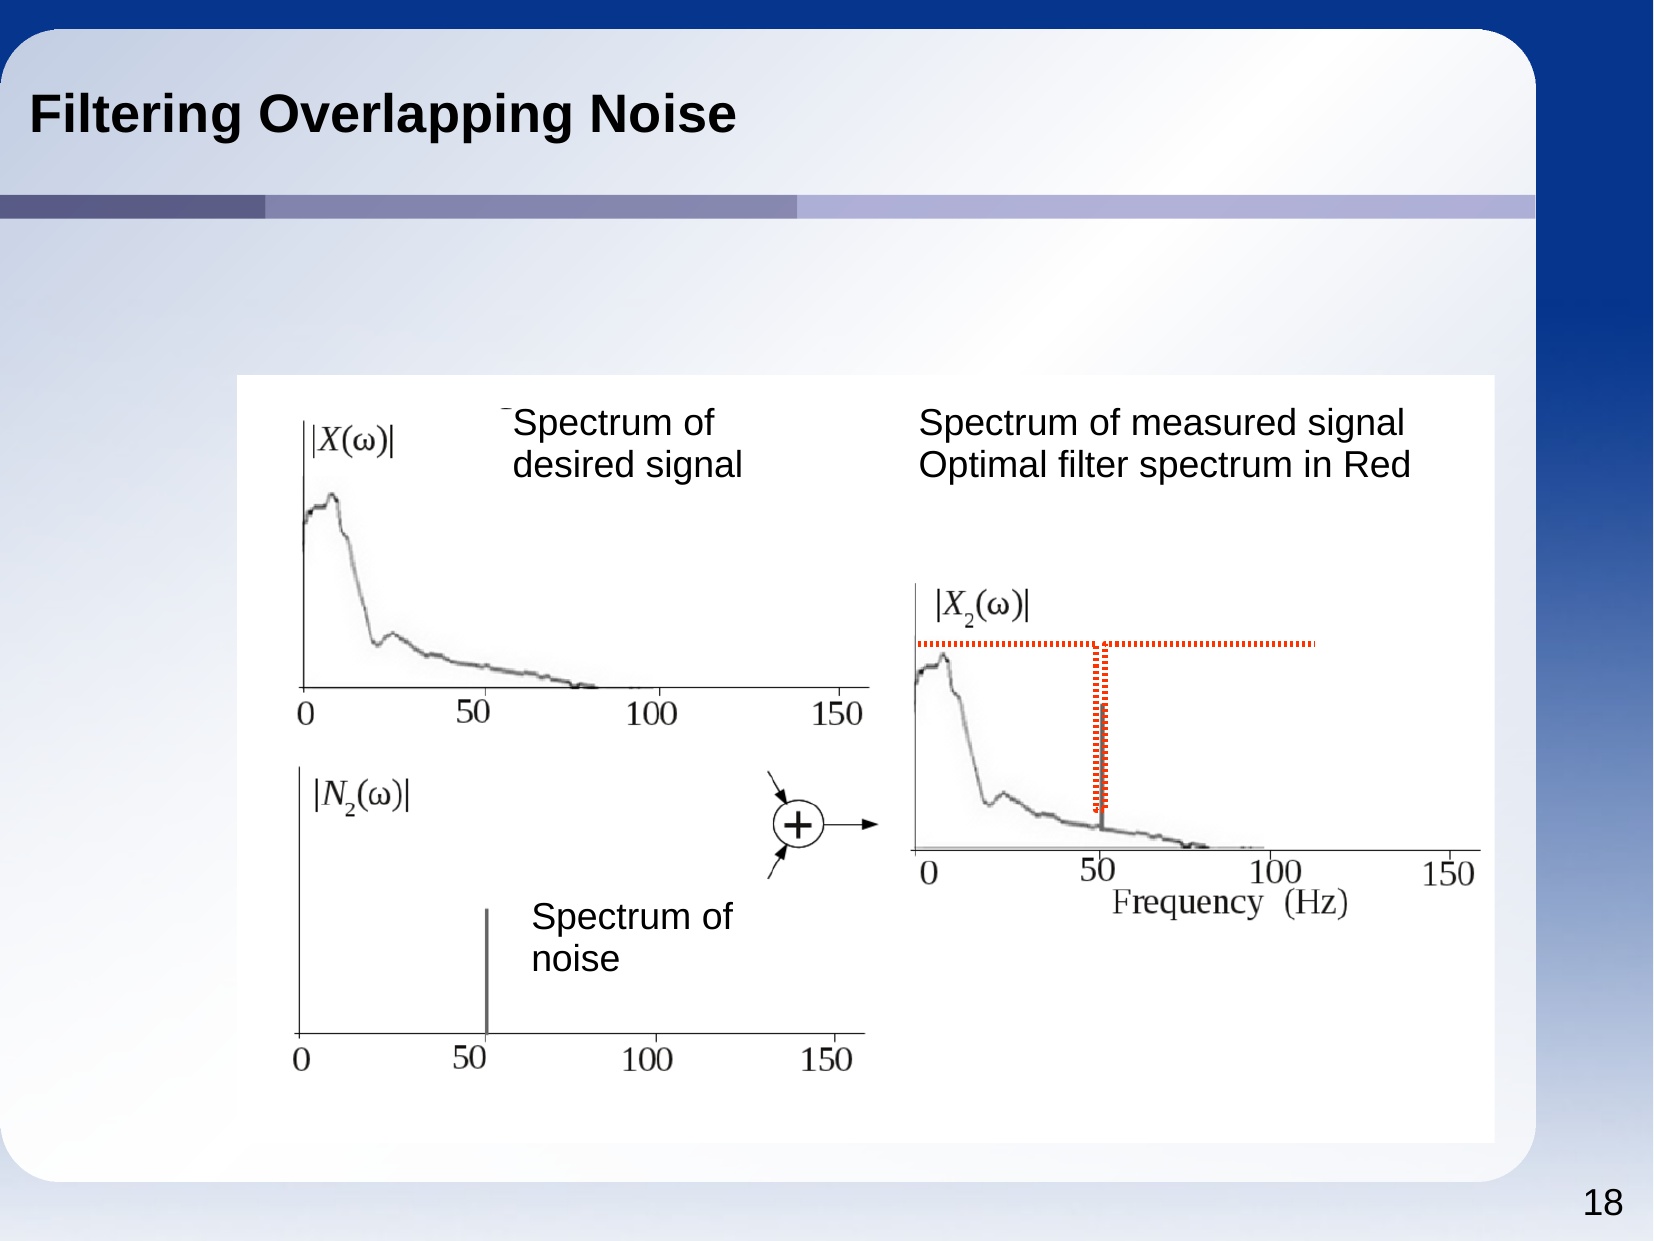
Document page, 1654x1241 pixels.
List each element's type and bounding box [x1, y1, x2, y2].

chart [237, 374, 1495, 1143]
text_box [29, 49, 1506, 178]
picture [0, 0, 1654, 1241]
